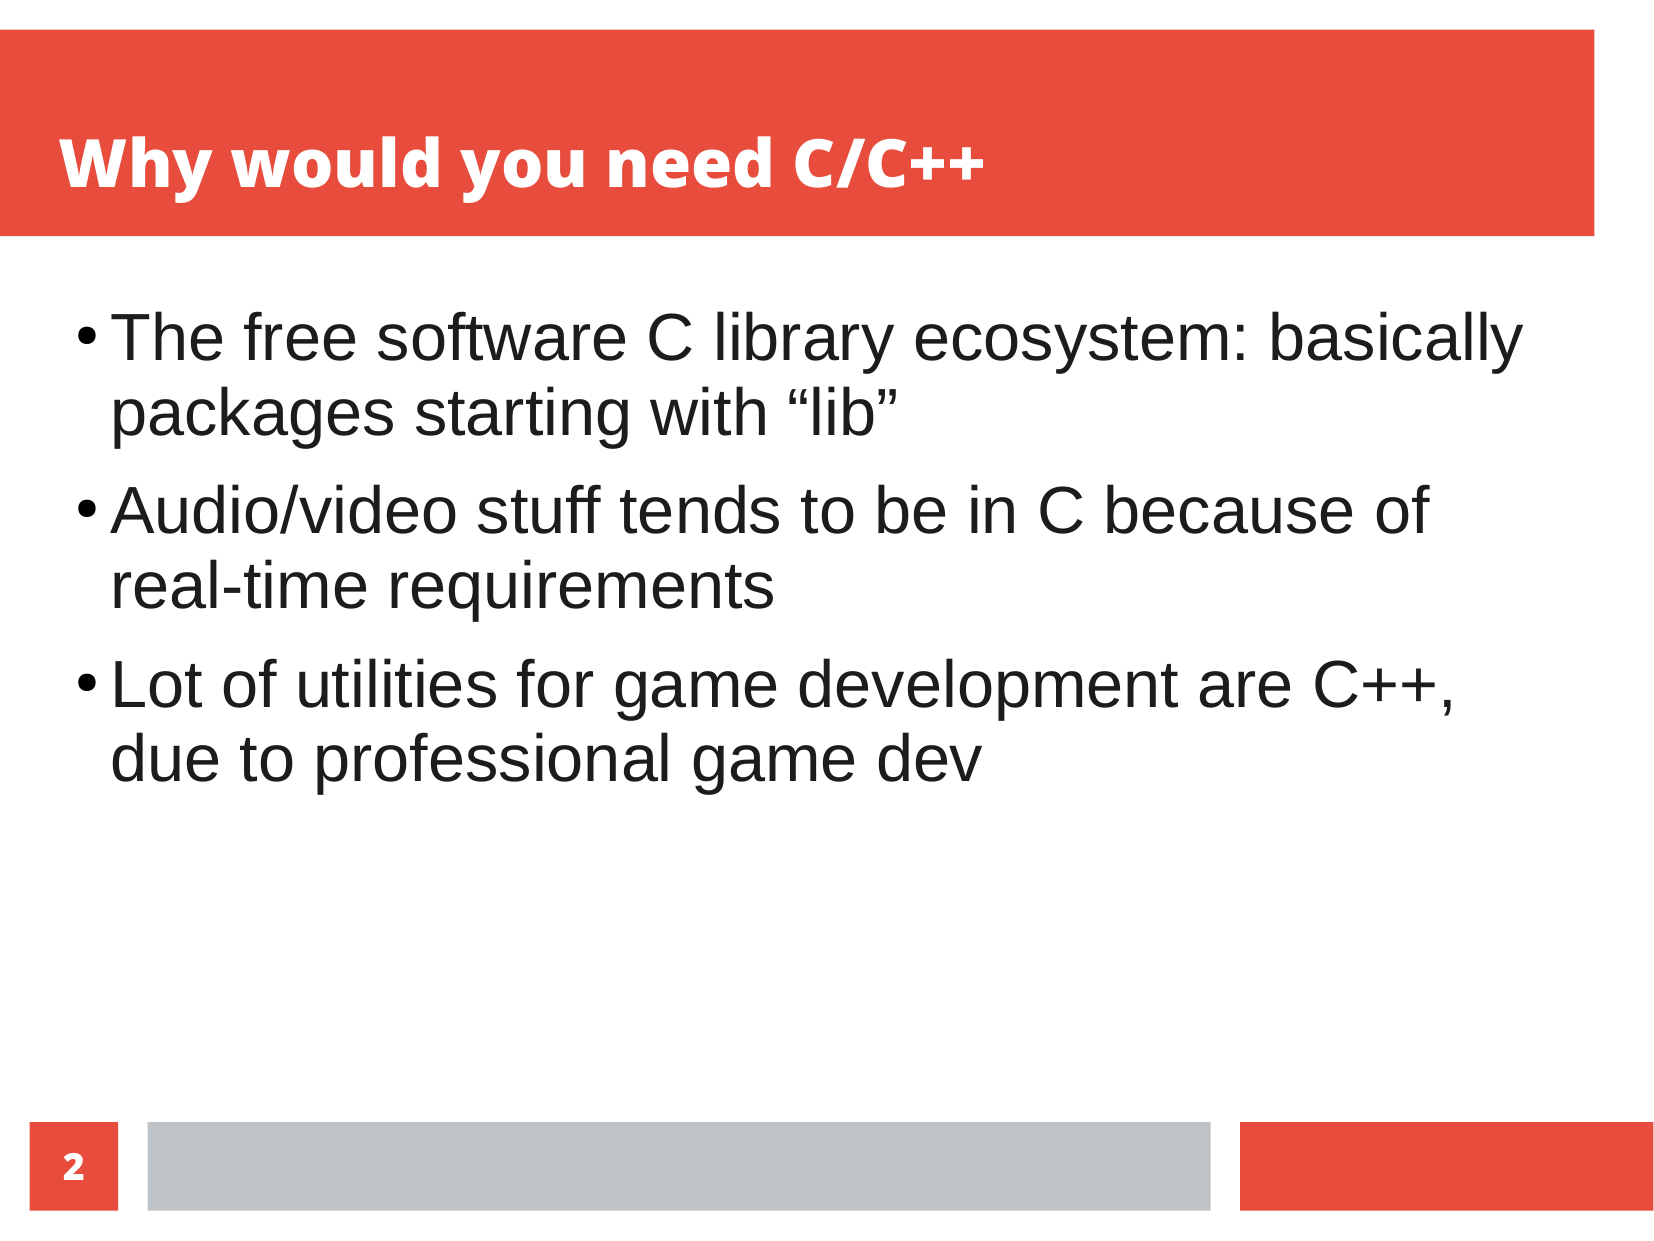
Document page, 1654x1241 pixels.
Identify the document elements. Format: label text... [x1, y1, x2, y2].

title Why would you need C/C++ [59, 59, 1595, 207]
list The free software C library ecosystem: basically packages starting with “lib” Audio/video stuff tends to be in C because of real-time requirements Lot of utilities for game development are C++, due to professional game dev [75, 300, 1561, 1093]
